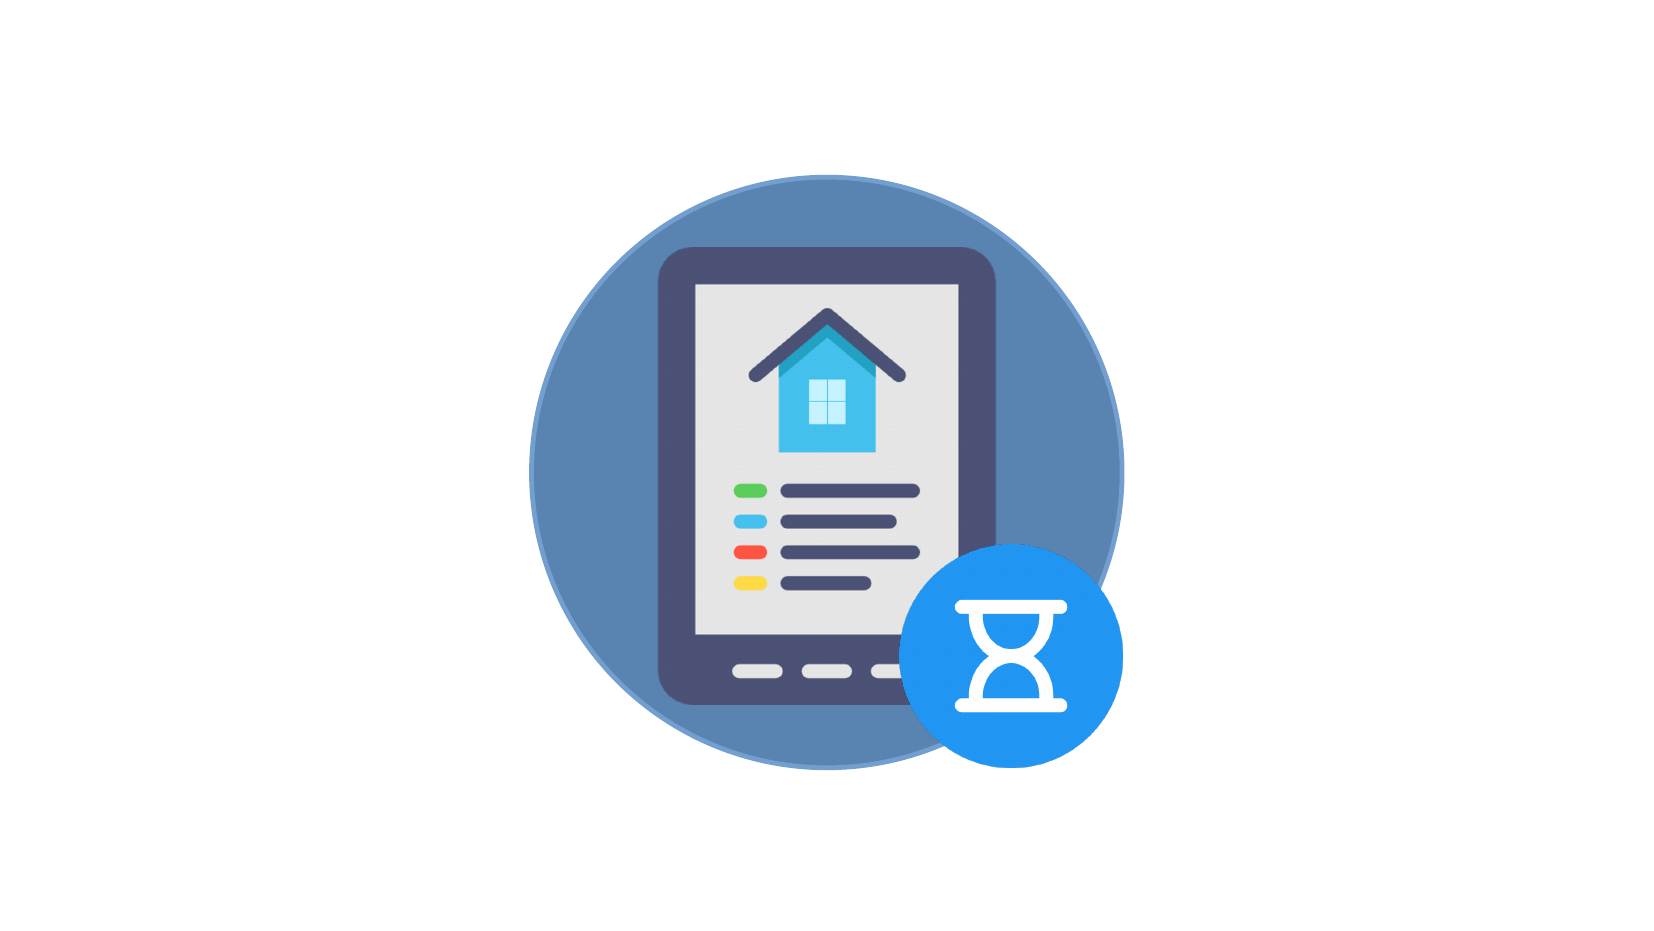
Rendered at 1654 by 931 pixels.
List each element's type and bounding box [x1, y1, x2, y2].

text_box [1078, 317, 1123, 544]
text_box [531, 318, 575, 627]
text_box [667, 177, 987, 224]
picture [575, 224, 1123, 768]
text_box [677, 727, 899, 768]
